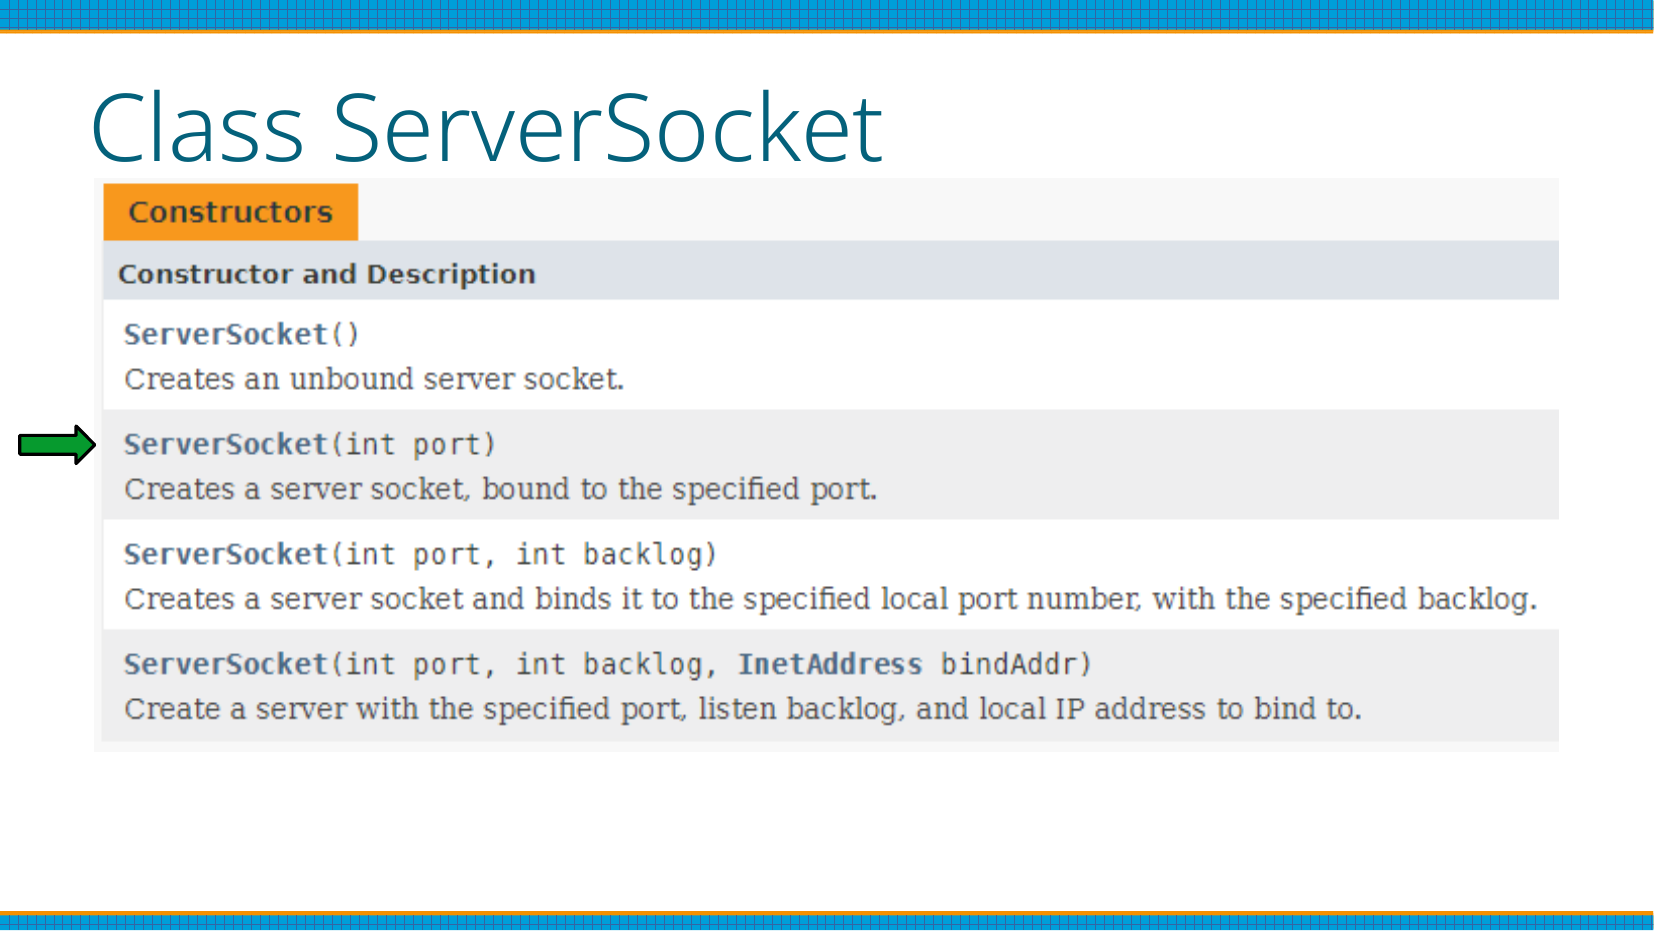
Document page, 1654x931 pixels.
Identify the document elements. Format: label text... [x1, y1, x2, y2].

picture [94, 178, 1559, 752]
title Class ServerSocket [88, 44, 1565, 207]
text_box [19, 426, 95, 464]
